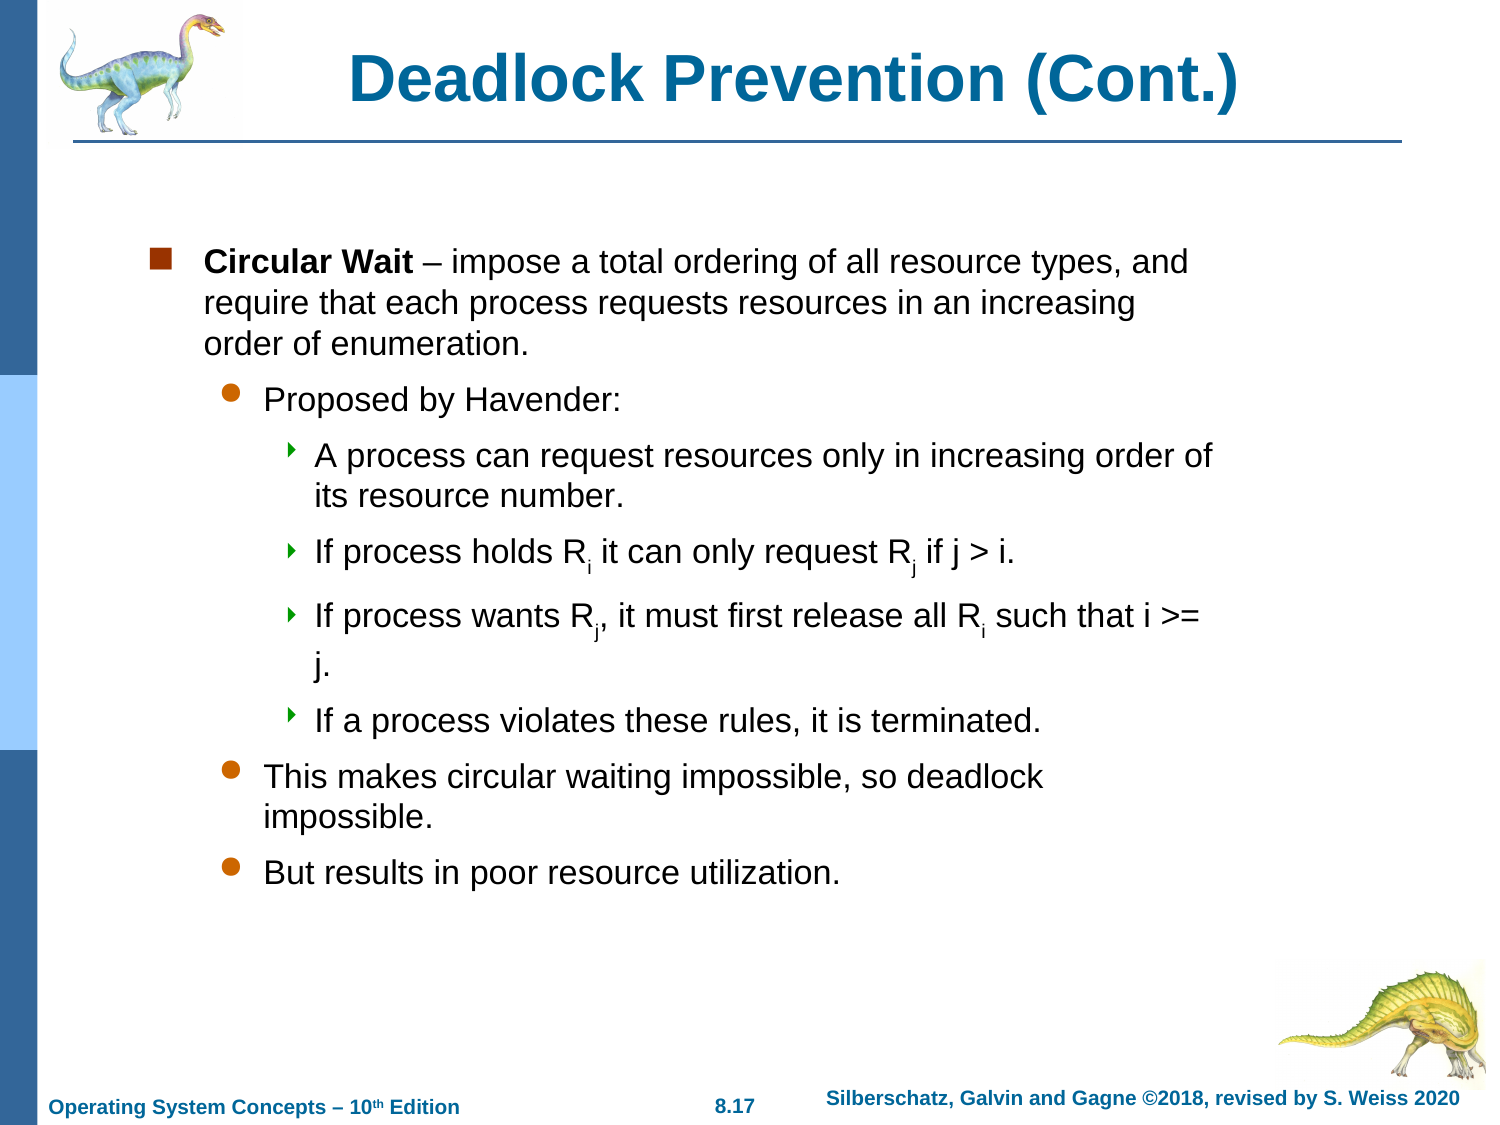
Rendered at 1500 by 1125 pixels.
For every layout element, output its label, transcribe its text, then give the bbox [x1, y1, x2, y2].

list Circular Wait – impose a total ordering of all resource types, and require that each process requests resources in an increasing order of enumeration. Proposed by Havender: A process can request resources only in increasing order of its resource number. If process holds Ri it can only request Rj if j > i. If process wants Rj, it must first release all Ri such that i >= j. If a process violates these rules, it is terminated. This makes circular waiting impossible, so deadlock impossible. But results in poor resource utilization. [137, 176, 1238, 906]
picture [46, 0, 243, 149]
picture [1275, 959, 1486, 1095]
title Deadlock Prevention (Cont.) [164, 27, 1425, 122]
